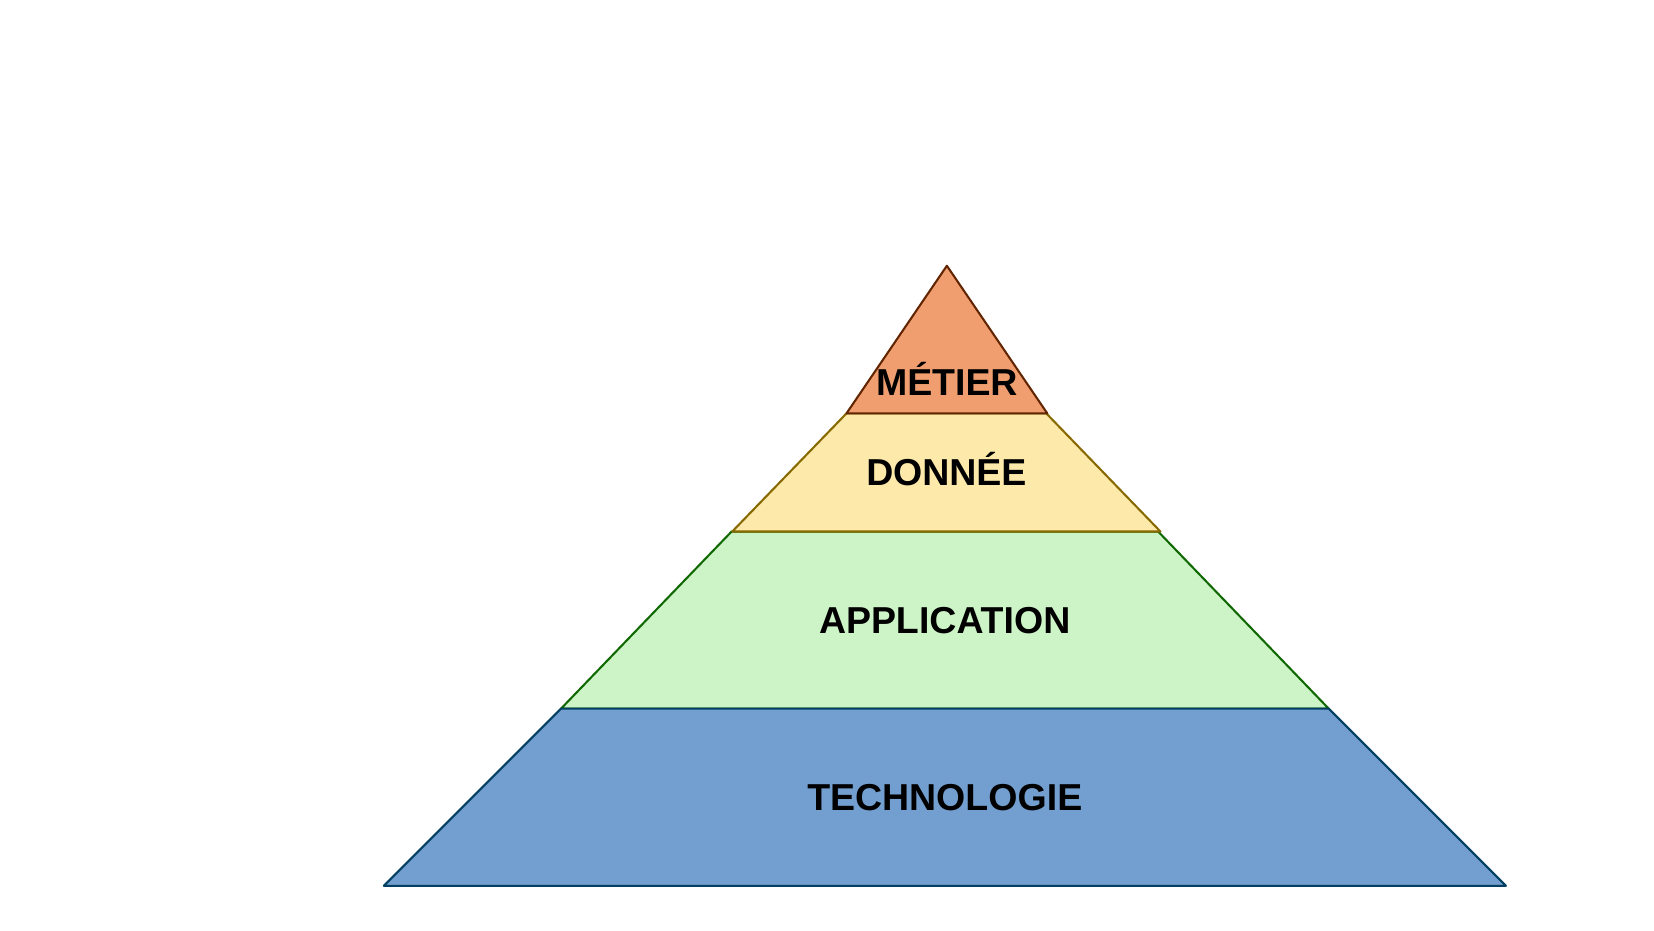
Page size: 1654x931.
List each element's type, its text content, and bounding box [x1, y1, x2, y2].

text_box APPLICATION [561, 531, 1329, 708]
text_box [886, 265, 1007, 354]
text_box DONNÉE [732, 413, 1161, 532]
text_box TECHNOLOGIE [383, 708, 1506, 886]
text_box MÉTIER [846, 354, 1048, 412]
